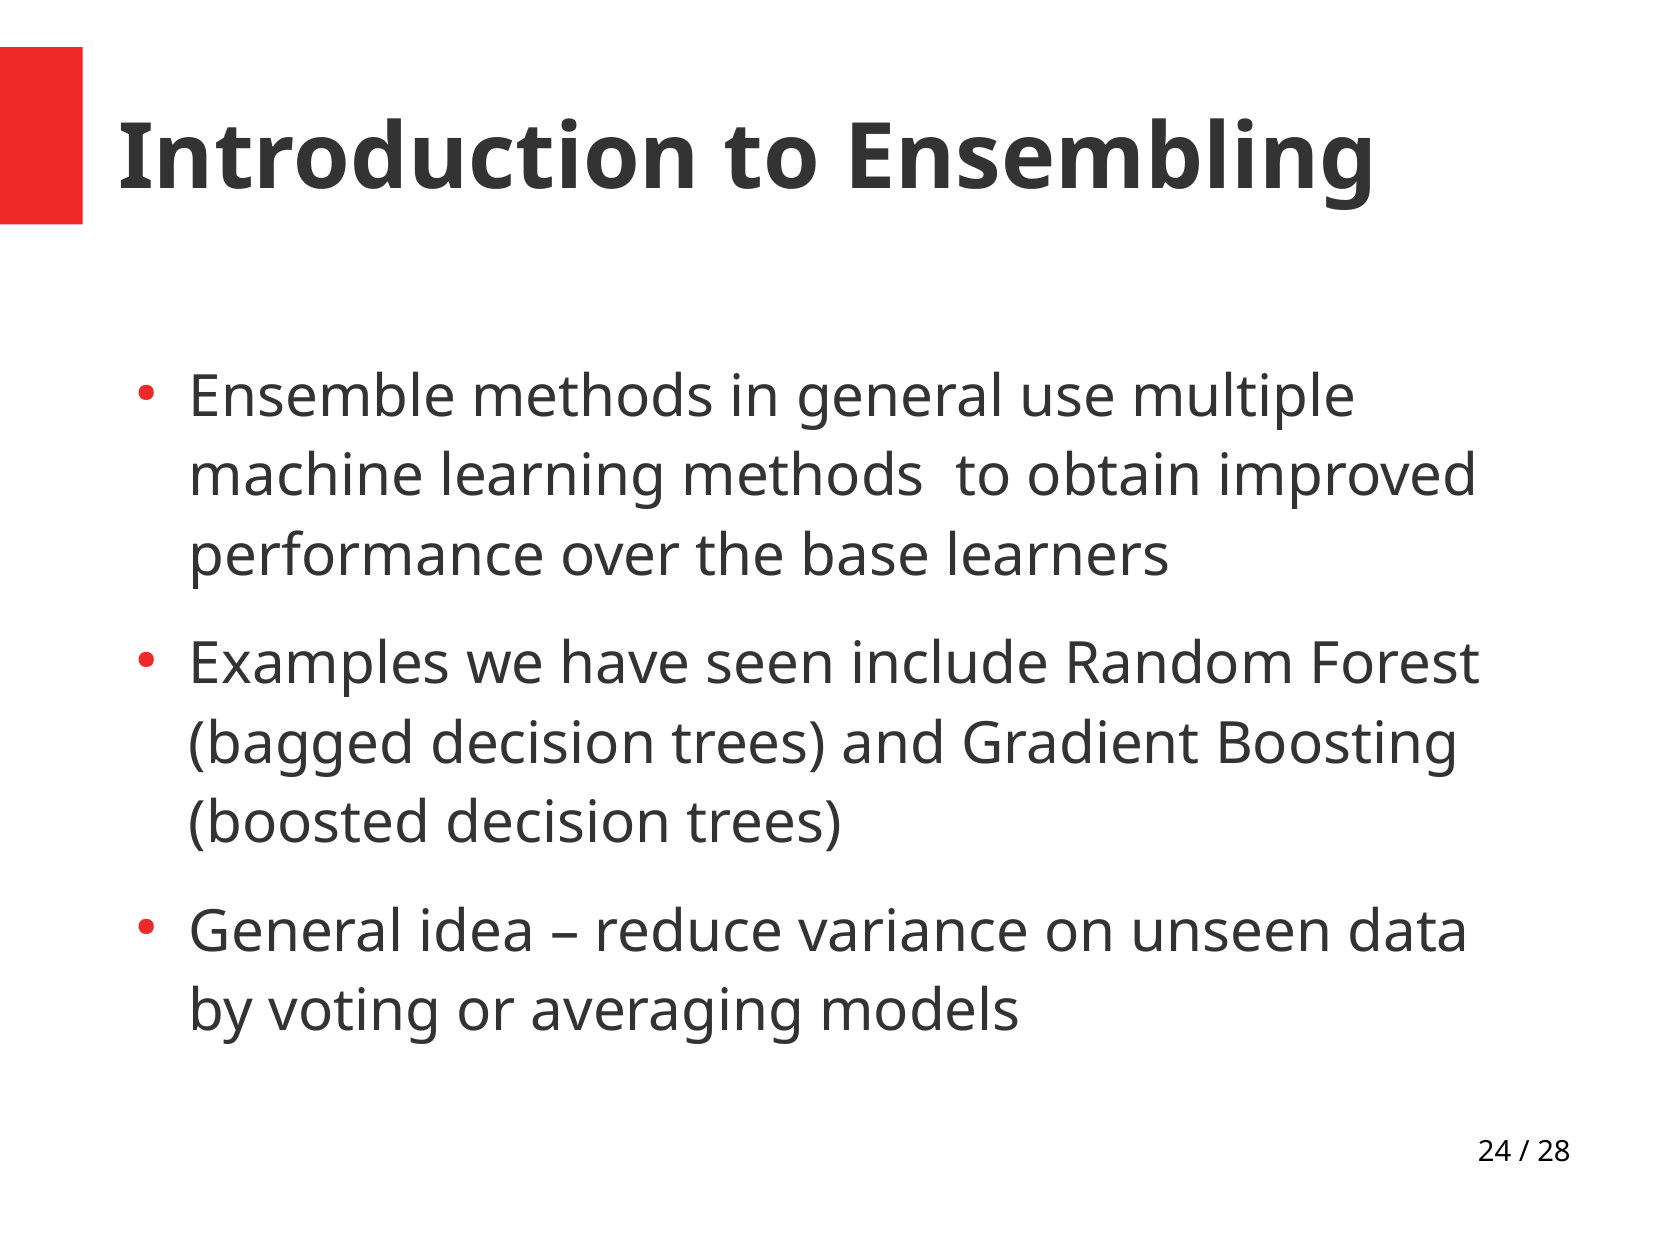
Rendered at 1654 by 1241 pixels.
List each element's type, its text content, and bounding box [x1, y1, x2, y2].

list Ensemble methods in general use multiple machine learning methods to obtain improved performance over the base learners Examples we have seen include Random Forest (bagged decision trees) and Gradient Boosting (boosted decision trees) General idea – reduce variance on unseen data by voting or averaging models [118, 354, 1536, 1074]
title Introduction to Ensembling [118, 49, 1571, 257]
